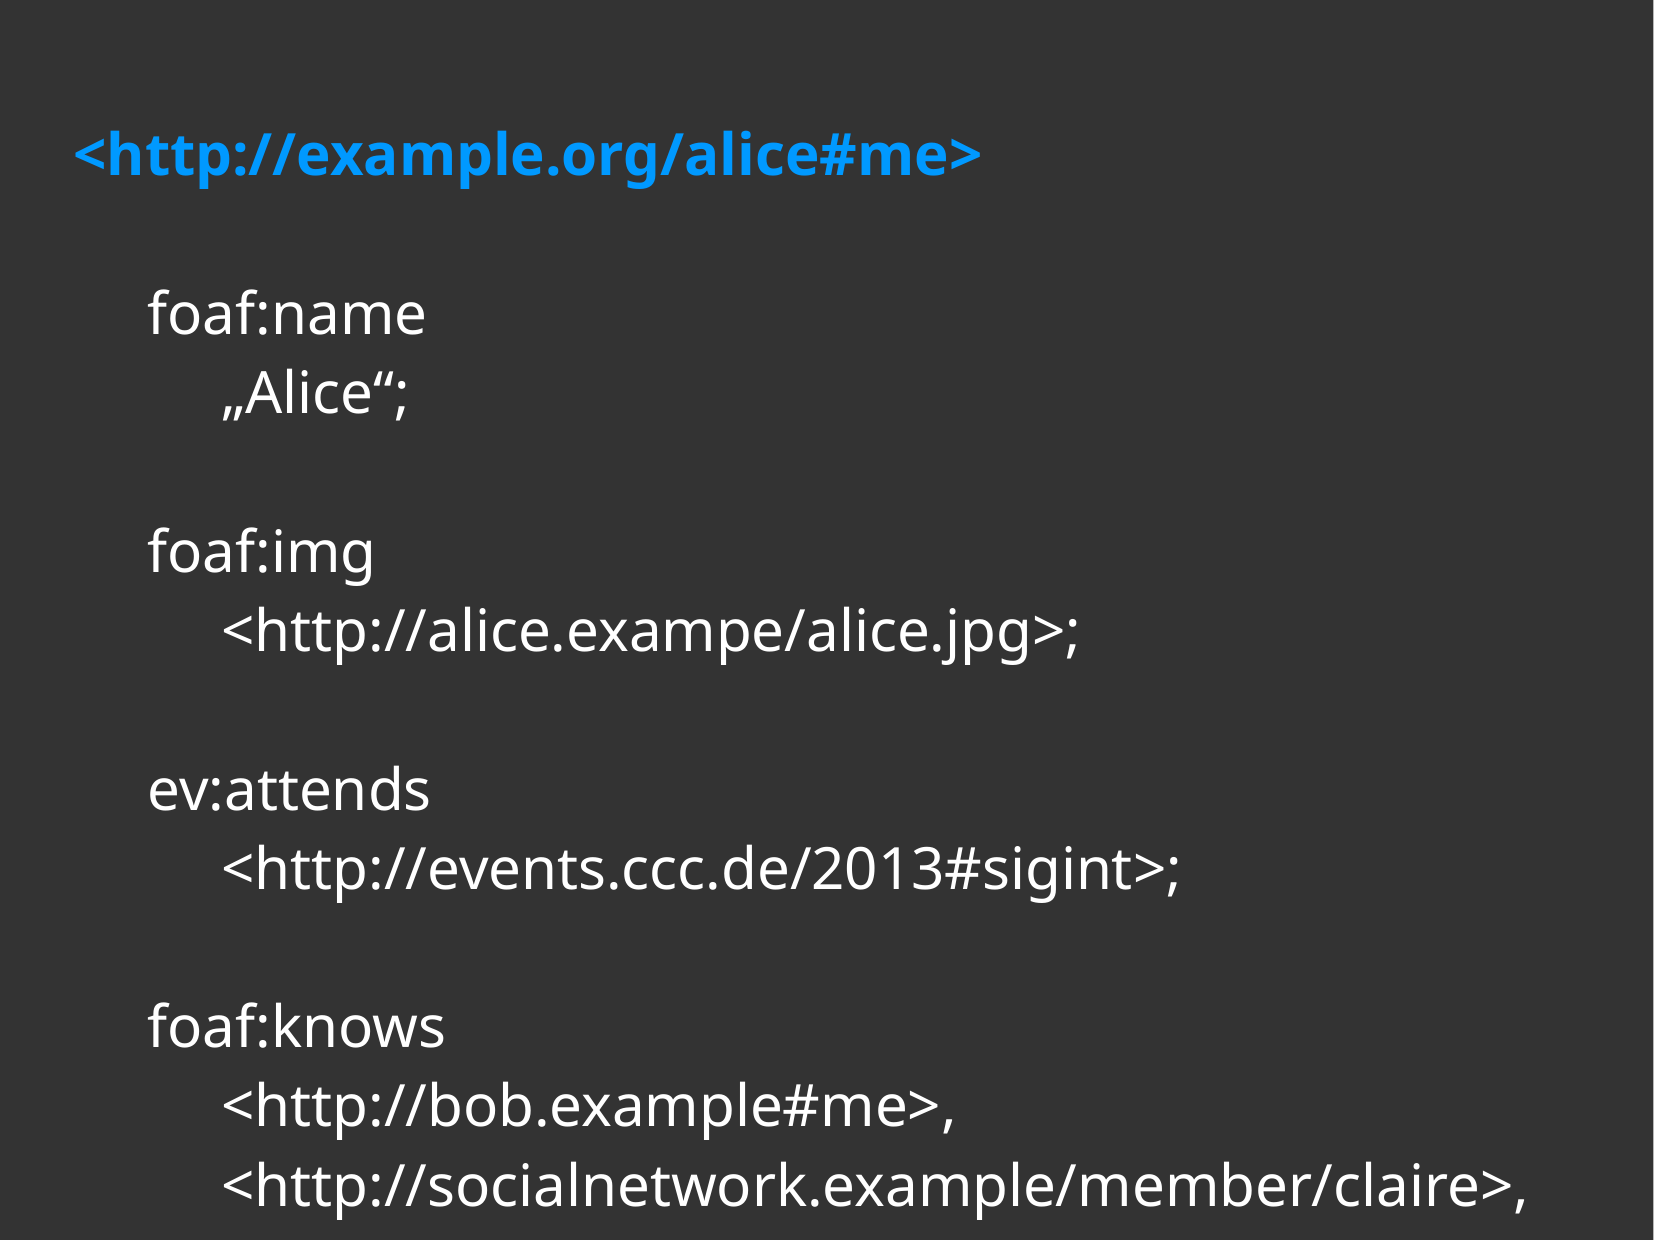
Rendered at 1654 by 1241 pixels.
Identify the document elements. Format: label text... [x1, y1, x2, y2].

text_box <http://example.org/alice#me> foaf:name „Alice“; foaf:img <http://alice.exampe/alice.jpg>; ev:attends <http://events.ccc.de/2013#sigint>; foaf:knows <http://bob.example#me>, <http://socialnetwork.example/member/claire>, <http://example.com/staff/david#i>. [59, 106, 1595, 1241]
